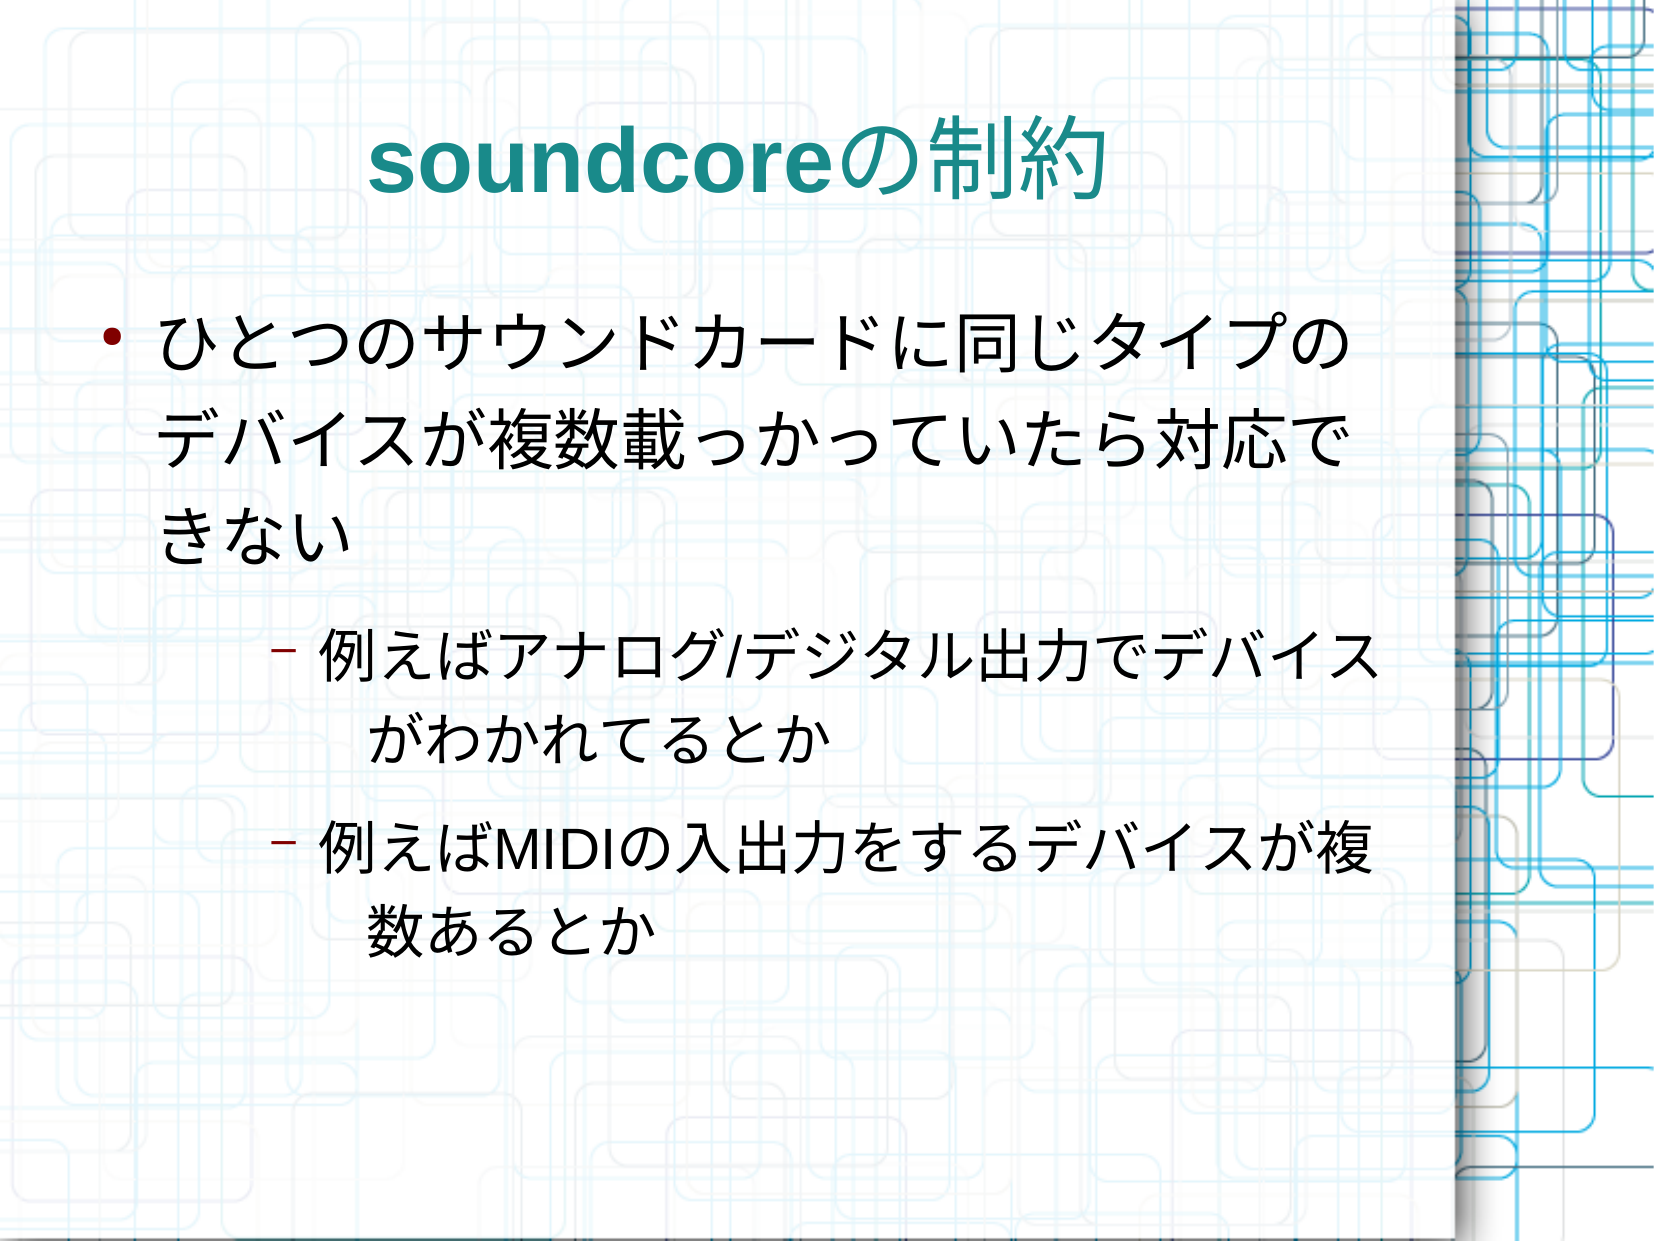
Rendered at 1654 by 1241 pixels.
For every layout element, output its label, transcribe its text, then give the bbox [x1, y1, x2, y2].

list ひとつのサウンドカードに同じタイプのデバイスが複数載っかっていたら対応できない 例えばアナログ/デジタル出力でデバイスがわかれてるとか 例えばMIDIの入出力をするデバイスが複数あるとか [82, 290, 1418, 1010]
picture [0, 0, 1654, 1241]
title soundcoreの制約 [59, 49, 1418, 257]
